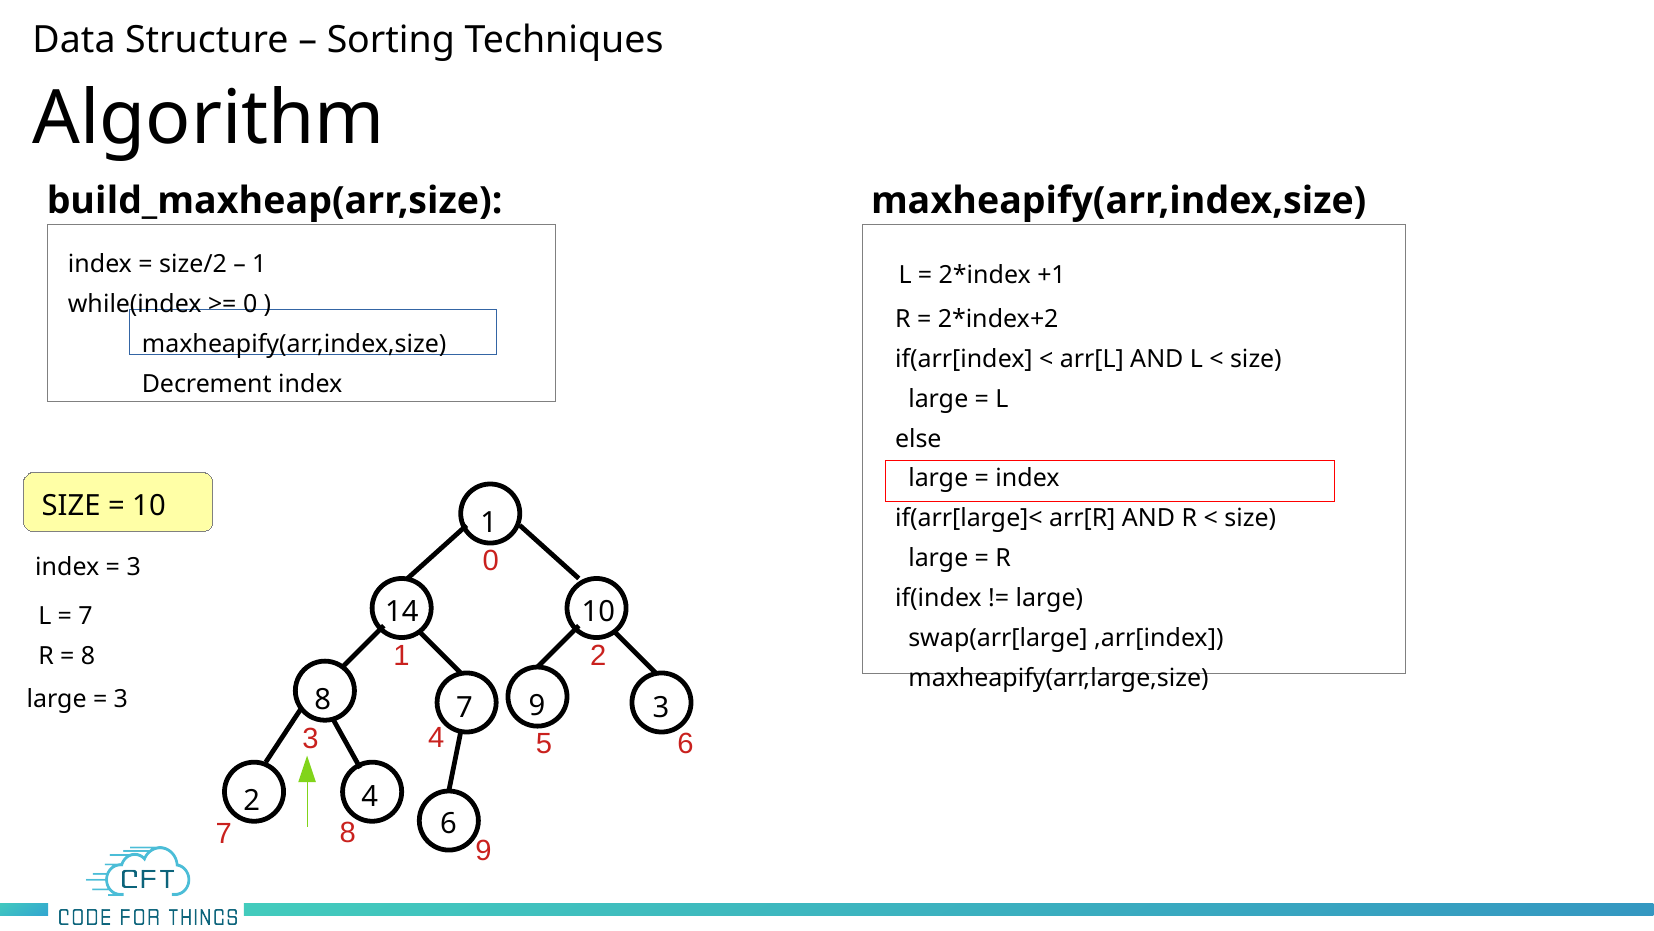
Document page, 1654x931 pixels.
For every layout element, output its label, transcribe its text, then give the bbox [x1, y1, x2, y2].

text_box [232, 762, 276, 772]
text_box [432, 845, 466, 851]
text_box [342, 778, 346, 806]
text_box 2 [575, 631, 622, 680]
text_box [23, 472, 213, 532]
text_box [302, 661, 347, 671]
text_box [468, 483, 512, 493]
text_box [490, 684, 497, 721]
text_box 3 [637, 678, 686, 728]
text_box [371, 818, 386, 822]
text_box [450, 672, 484, 678]
title Data Structure – Sorting Techniques Algorithm [32, 12, 1184, 166]
text_box [862, 224, 1406, 674]
text_box 9 [513, 677, 562, 727]
text_box build_maxheap(arr,size): [32, 165, 650, 225]
text_box [419, 803, 425, 838]
text_box index = 3 [0, 541, 186, 590]
text_box 14 [370, 582, 438, 632]
text_box [362, 762, 390, 768]
picture [59, 846, 237, 925]
text_box 1 [378, 631, 425, 680]
text_box [562, 680, 568, 714]
text_box [645, 672, 678, 678]
text_box 8 [324, 808, 371, 857]
text_box [582, 578, 611, 582]
text_box 7 [441, 678, 490, 728]
text_box maxheapify(arr,index,size) [856, 166, 1571, 225]
text_box [433, 791, 464, 795]
text_box 2 [228, 772, 277, 822]
text_box [224, 777, 228, 806]
text_box 4 [413, 713, 460, 762]
text_box L = 7 [0, 590, 189, 630]
text_box [387, 578, 416, 582]
text_box 10 [566, 582, 634, 632]
text_box L = 2*index +1 R = 2*index+2 if(arr[index] < arr[L] AND L < size) large = L else large = index if(arr[large]< arr[R] AND R < size) large = R if(index != large) swap(arr[large] ,arr[index]) maxheapify(arr,large,size) [874, 236, 1371, 647]
text_box R = 8 [0, 630, 189, 680]
text_box 6 [425, 795, 474, 845]
text_box [686, 686, 692, 719]
text_box 9 [460, 826, 507, 875]
text_box [515, 667, 560, 677]
text_box [631, 686, 637, 719]
text_box 4 [346, 768, 395, 818]
text_box [460, 728, 482, 733]
text_box 1 [458, 493, 525, 544]
text_box 6 [662, 719, 709, 768]
text_box [507, 680, 513, 714]
text_box [47, 224, 556, 402]
text_box [474, 805, 479, 837]
text_box 8 [299, 671, 348, 721]
text_box 3 [287, 714, 334, 763]
text_box [646, 728, 662, 733]
text_box [395, 773, 402, 811]
text_box 5 [521, 719, 567, 768]
text_box index = size/2 – 1 while(index >= 0 ) maxheapify(arr,index,size) Decrement index [53, 238, 508, 402]
text_box large = 3 [0, 673, 178, 723]
text_box [295, 676, 299, 705]
text_box [437, 687, 441, 713]
text_box 0 [467, 536, 514, 585]
text_box 7 [200, 809, 247, 857]
text_box 3 [287, 714, 293, 724]
text_box [277, 773, 284, 811]
text_box [348, 672, 355, 710]
text_box SIZE = 10 [26, 476, 207, 526]
